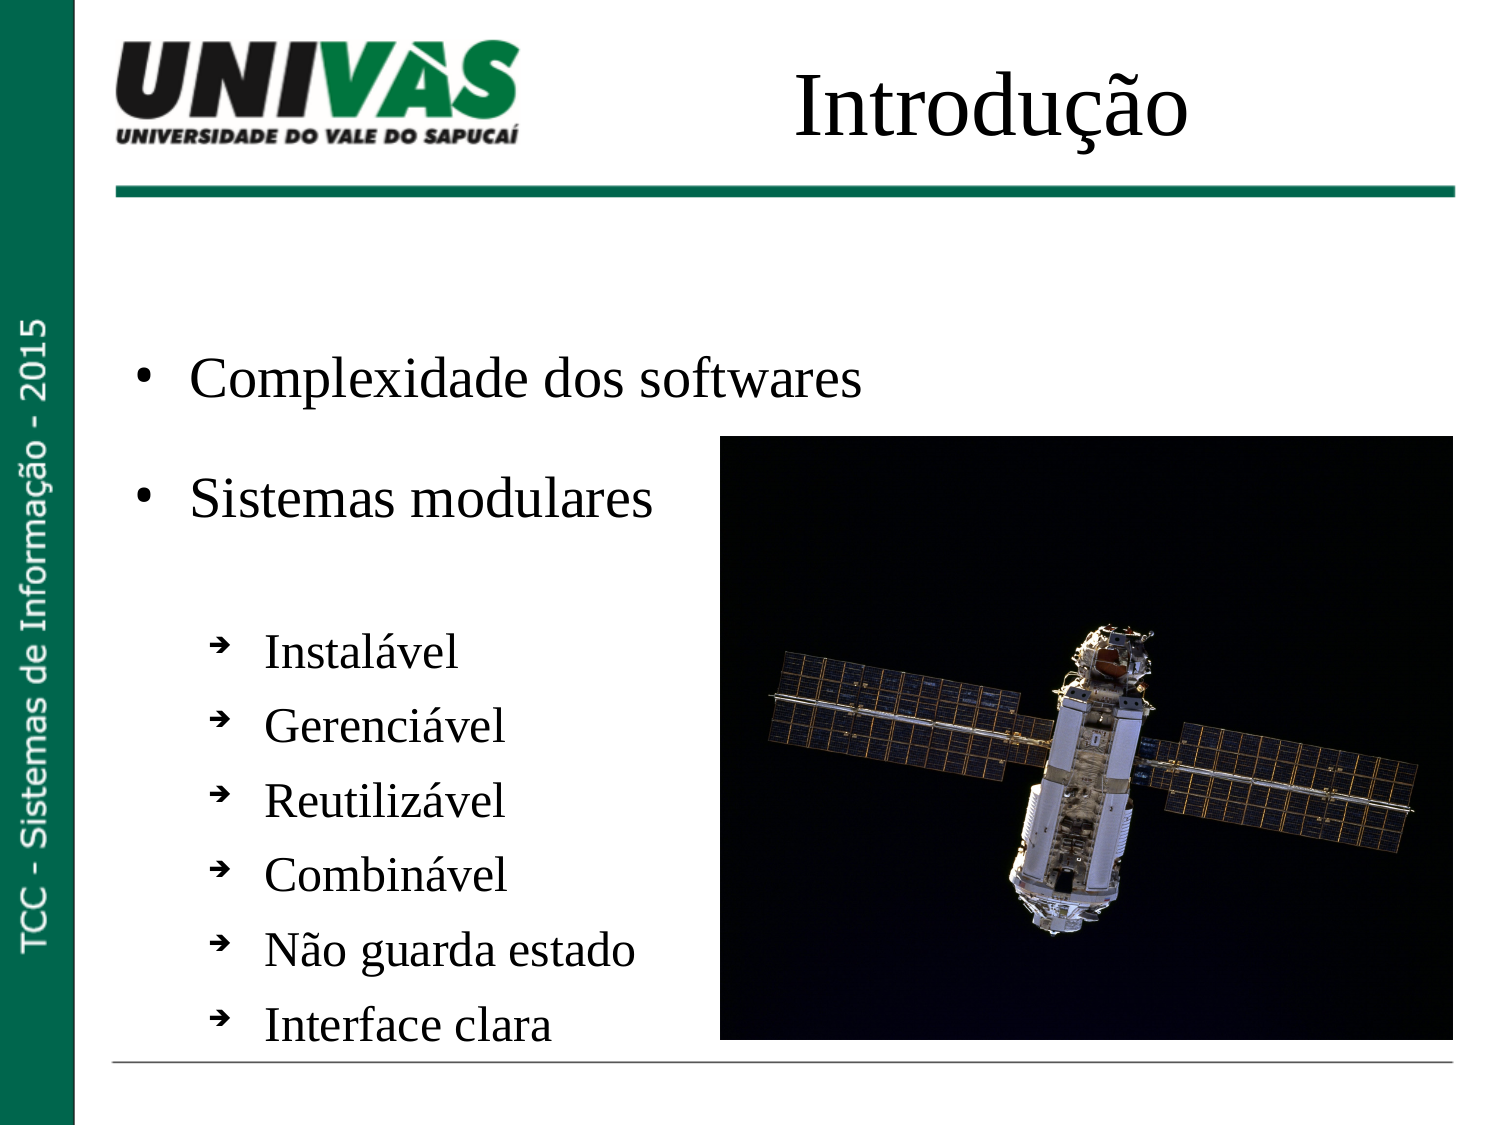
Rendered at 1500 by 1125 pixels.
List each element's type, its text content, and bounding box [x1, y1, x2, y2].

picture [0, 0, 1500, 1125]
title Introdução [531, 23, 1454, 174]
text_box Complexidade dos softwares Sistemas modulares Instalável Gerenciável Reutilizável Combinável Não guarda estado Interface clara [118, 296, 1453, 981]
